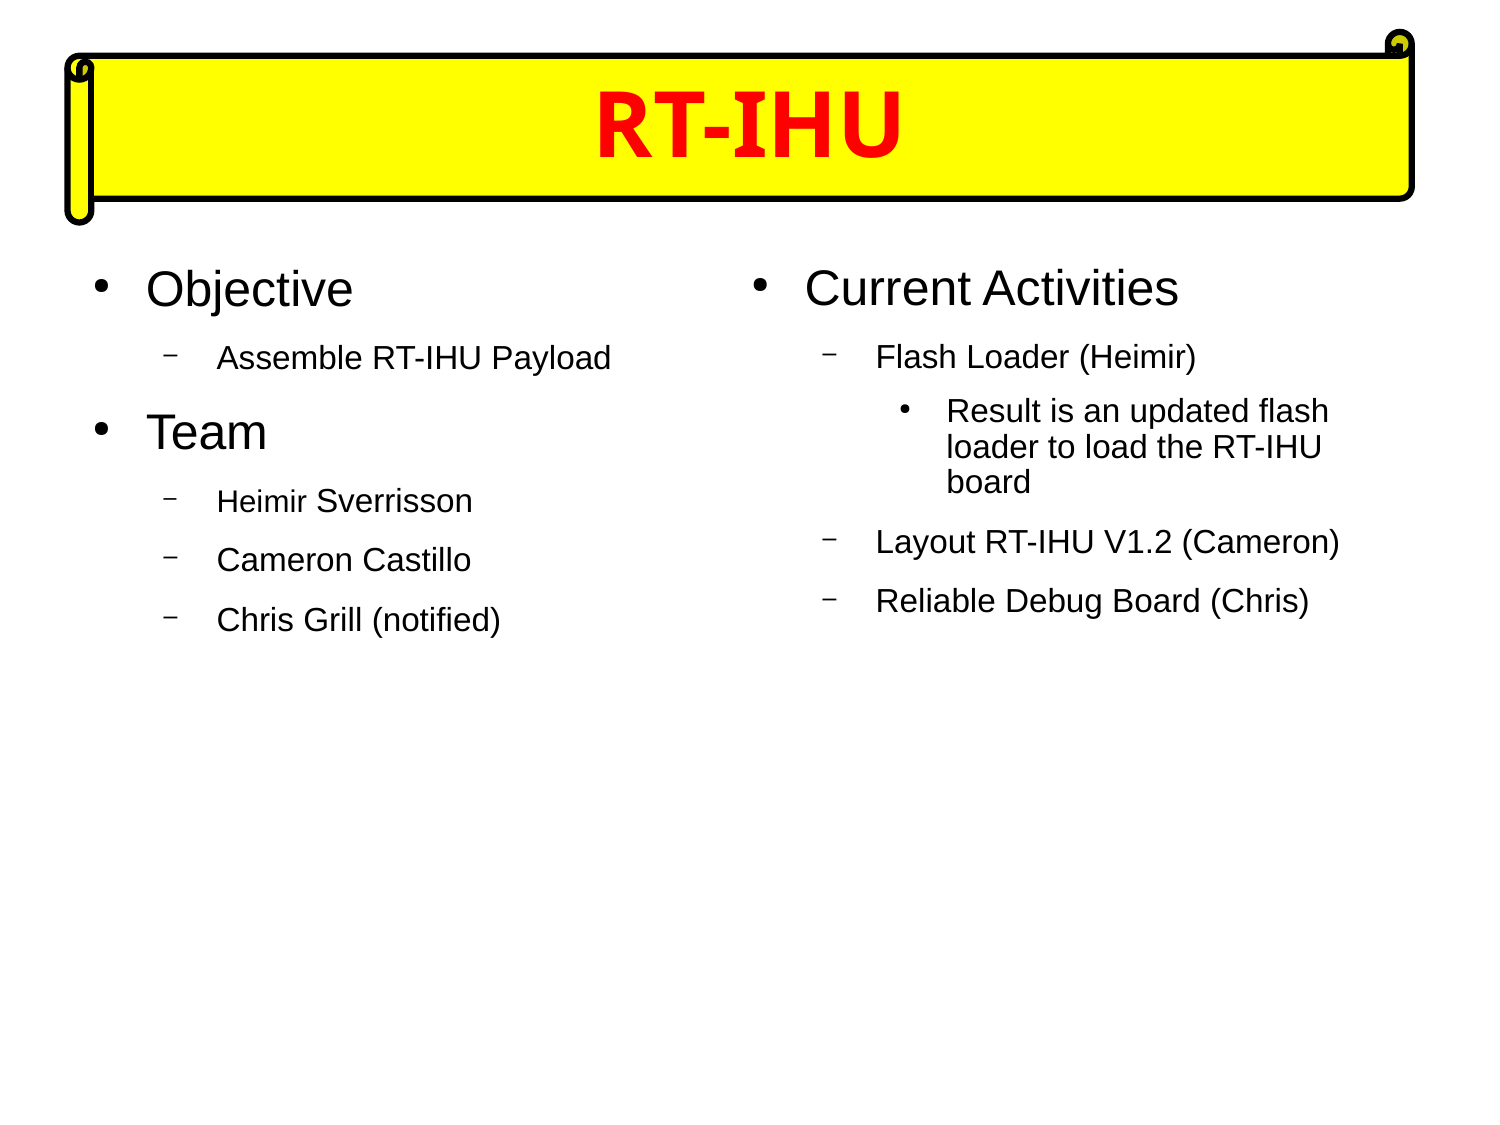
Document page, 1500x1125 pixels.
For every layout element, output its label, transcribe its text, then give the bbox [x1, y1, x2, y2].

text_box [72, 31, 1412, 58]
text_box RT-IHU [0, 58, 1500, 184]
list Current Activities Flash Loader (Heimir) Result is an updated flash loader to load the RT-IHU board Layout RT-IHU V1.2 (Cameron) Reliable Debug Board (Chris) [733, 262, 1393, 915]
list Objective Assemble RT-IHU Payload Team Heimir Sverrisson Cameron Castillo Chris Grill (notified) [75, 263, 734, 916]
text_box [67, 184, 1412, 223]
